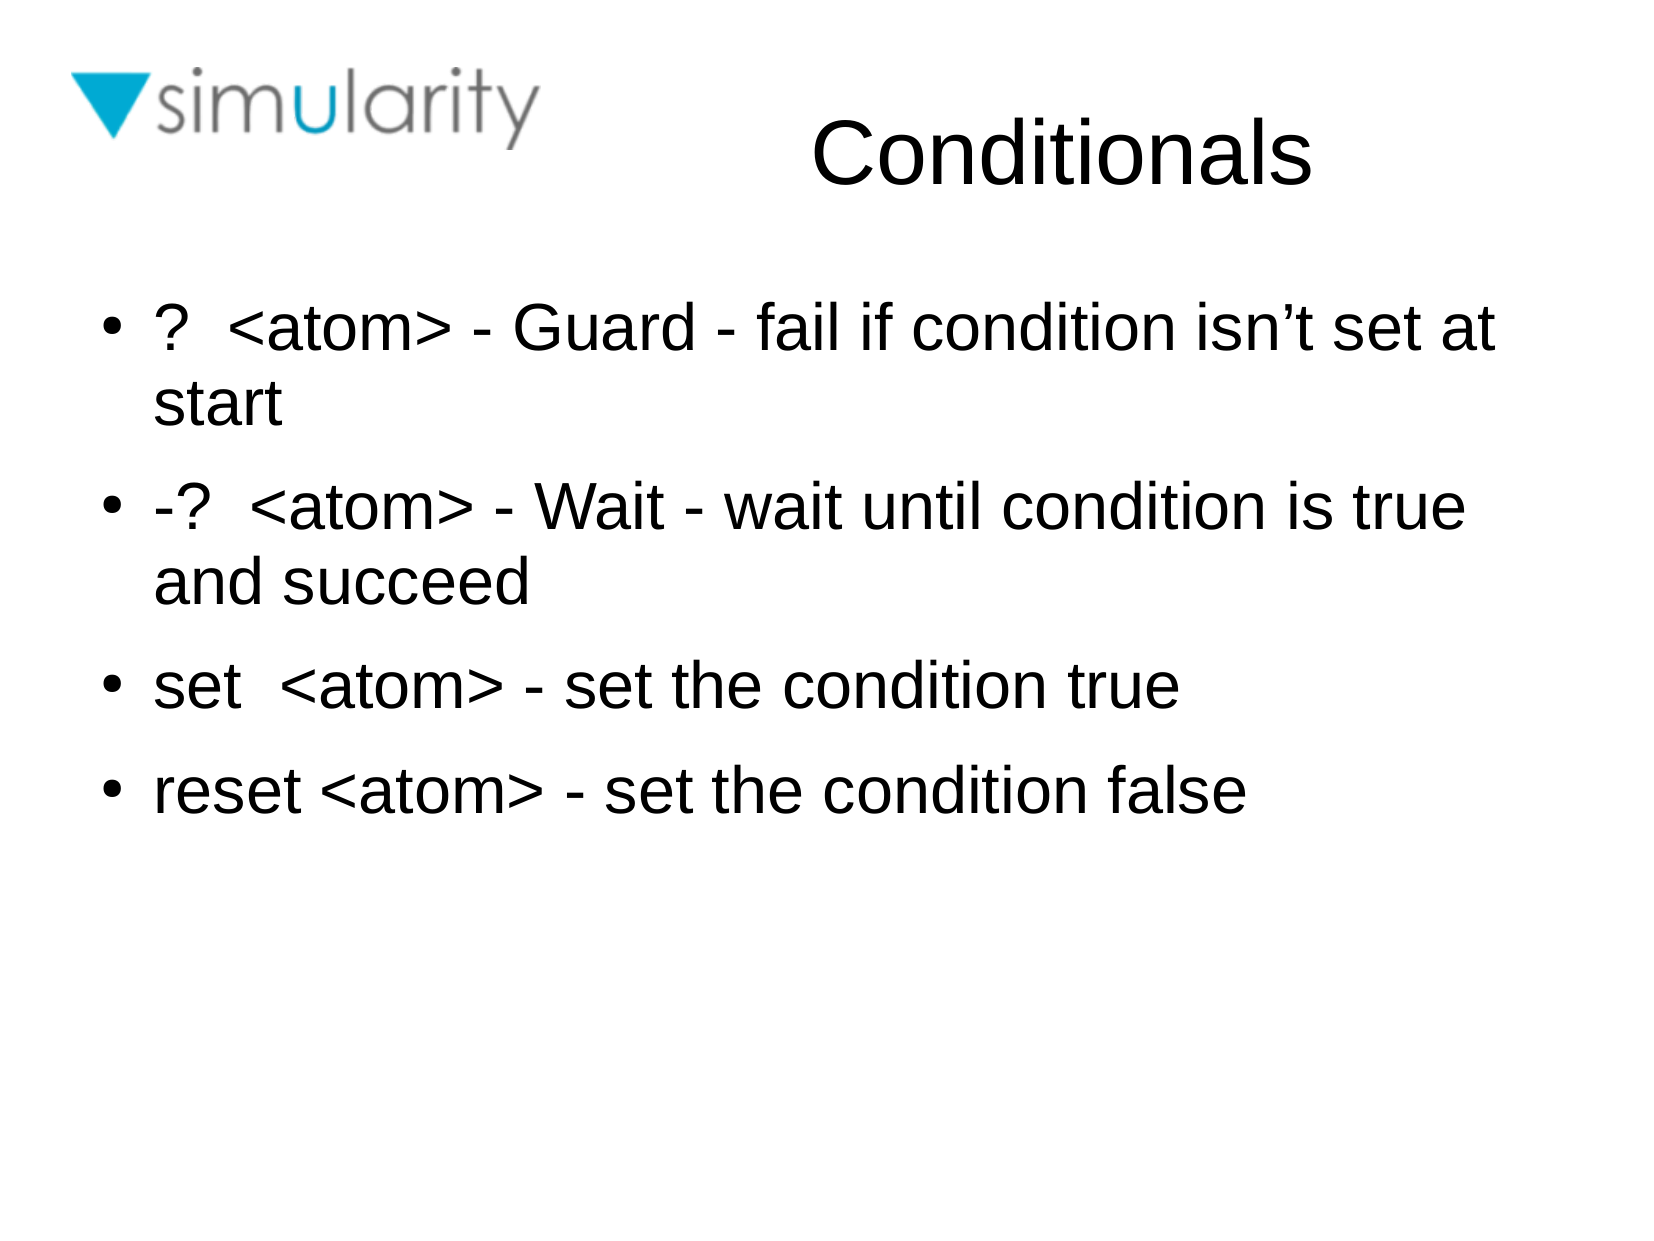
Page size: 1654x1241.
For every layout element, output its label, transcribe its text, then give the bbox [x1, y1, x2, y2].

picture [71, 67, 541, 150]
title Conditionals [555, 49, 1571, 257]
list ? <atom> - Guard - fail if condition isn’t set at start -? <atom> - Wait - wait until condition is true and succeed set <atom> - set the condition true reset <atom> - set the condition false [82, 290, 1571, 1010]
